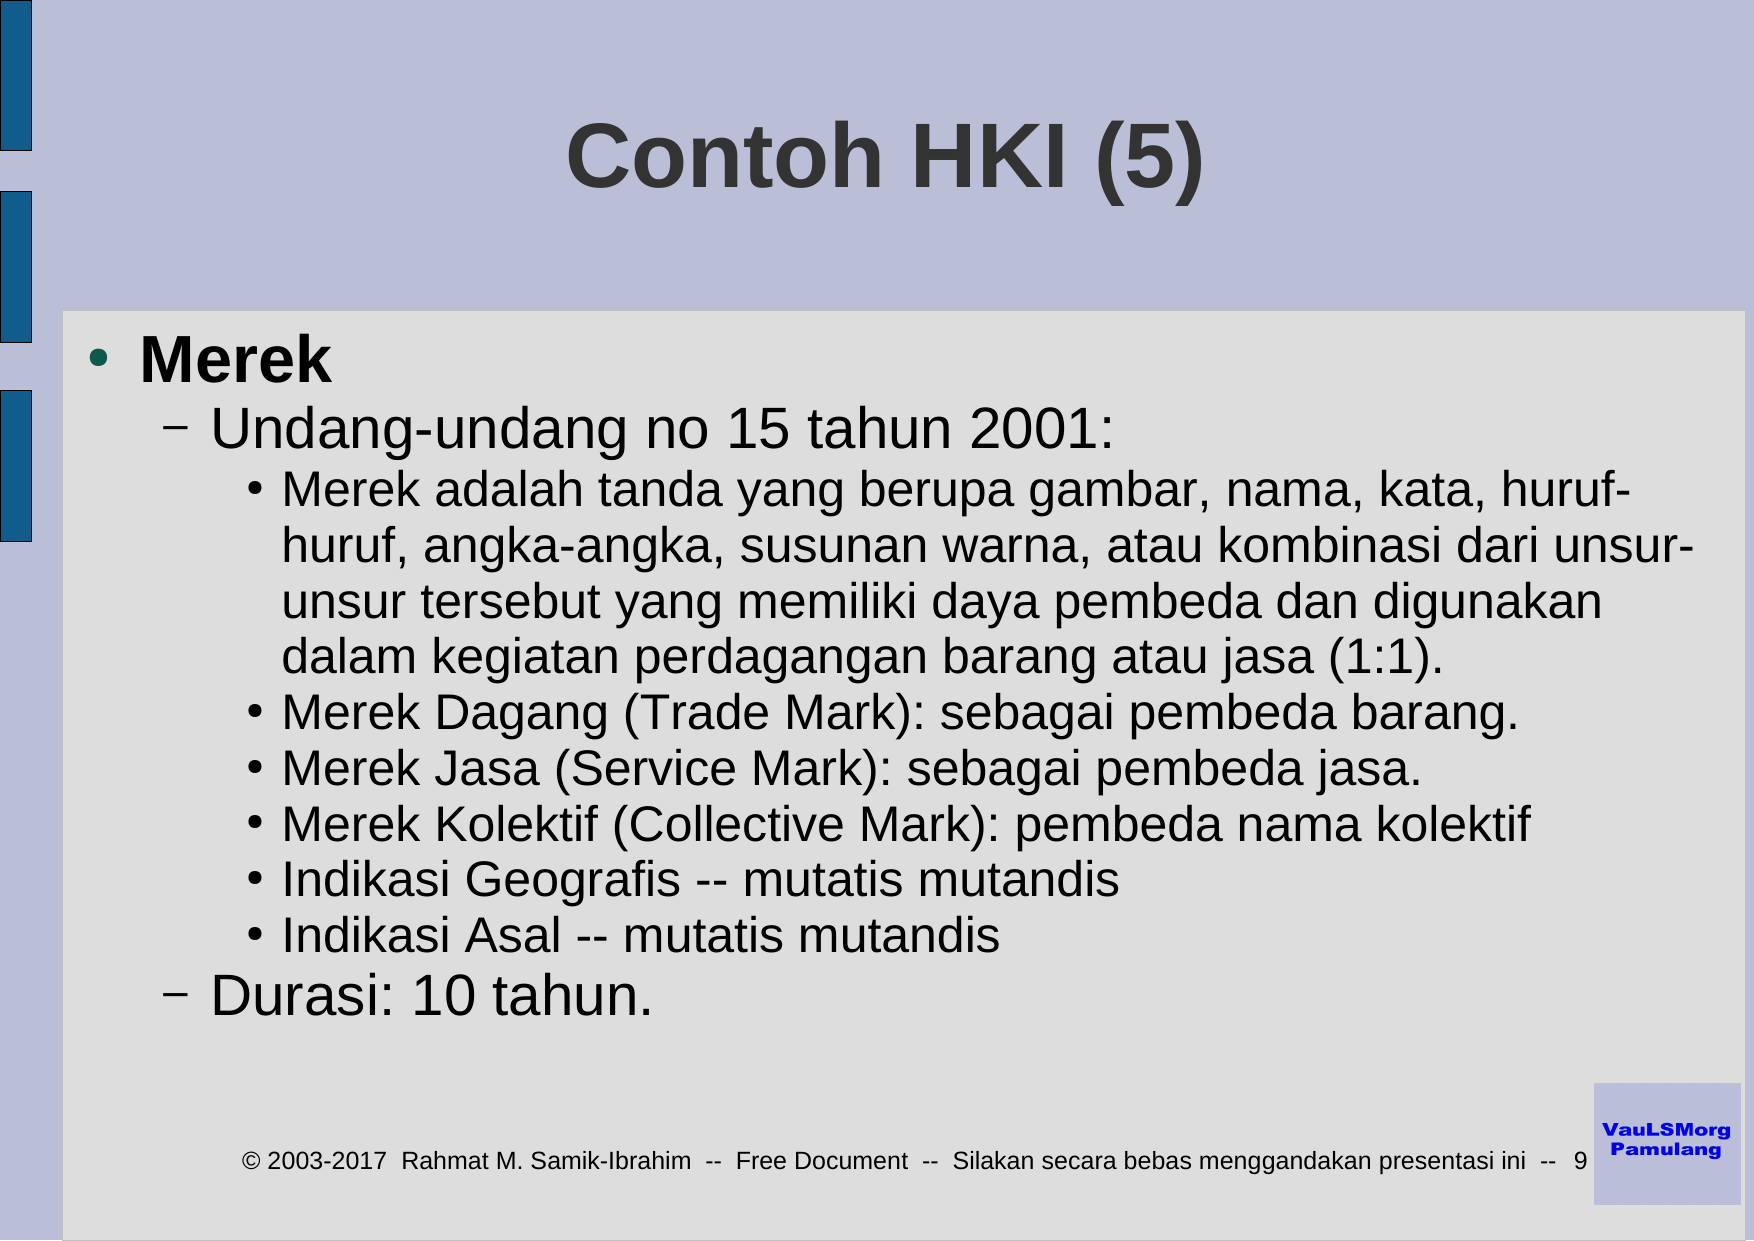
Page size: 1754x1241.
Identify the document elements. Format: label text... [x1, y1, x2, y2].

picture [1594, 1083, 1741, 1205]
title Contoh HKI (5) [101, 102, 1671, 210]
list Merek Undang-undang no 15 tahun 2001: Merek adalah tanda yang berupa gambar, nama, kata, huruf-huruf, angka-angka, susunan warna, atau kombinasi dari unsur-unsur tersebut yang memiliki daya pembeda dan digunakan dalam kegiatan perdagangan barang atau jasa (1:1). Merek Dagang (Trade Mark): sebagai pembeda barang. Merek Jasa (Service Mark): sebagai pembeda jasa. Merek Kolektif (Collective Mark): pembeda nama kolektif Indikasi Geografis -- mutatis mutandis Indikasi Asal -- mutatis mutandis Durasi: 10 tahun. [68, 321, 1701, 1105]
